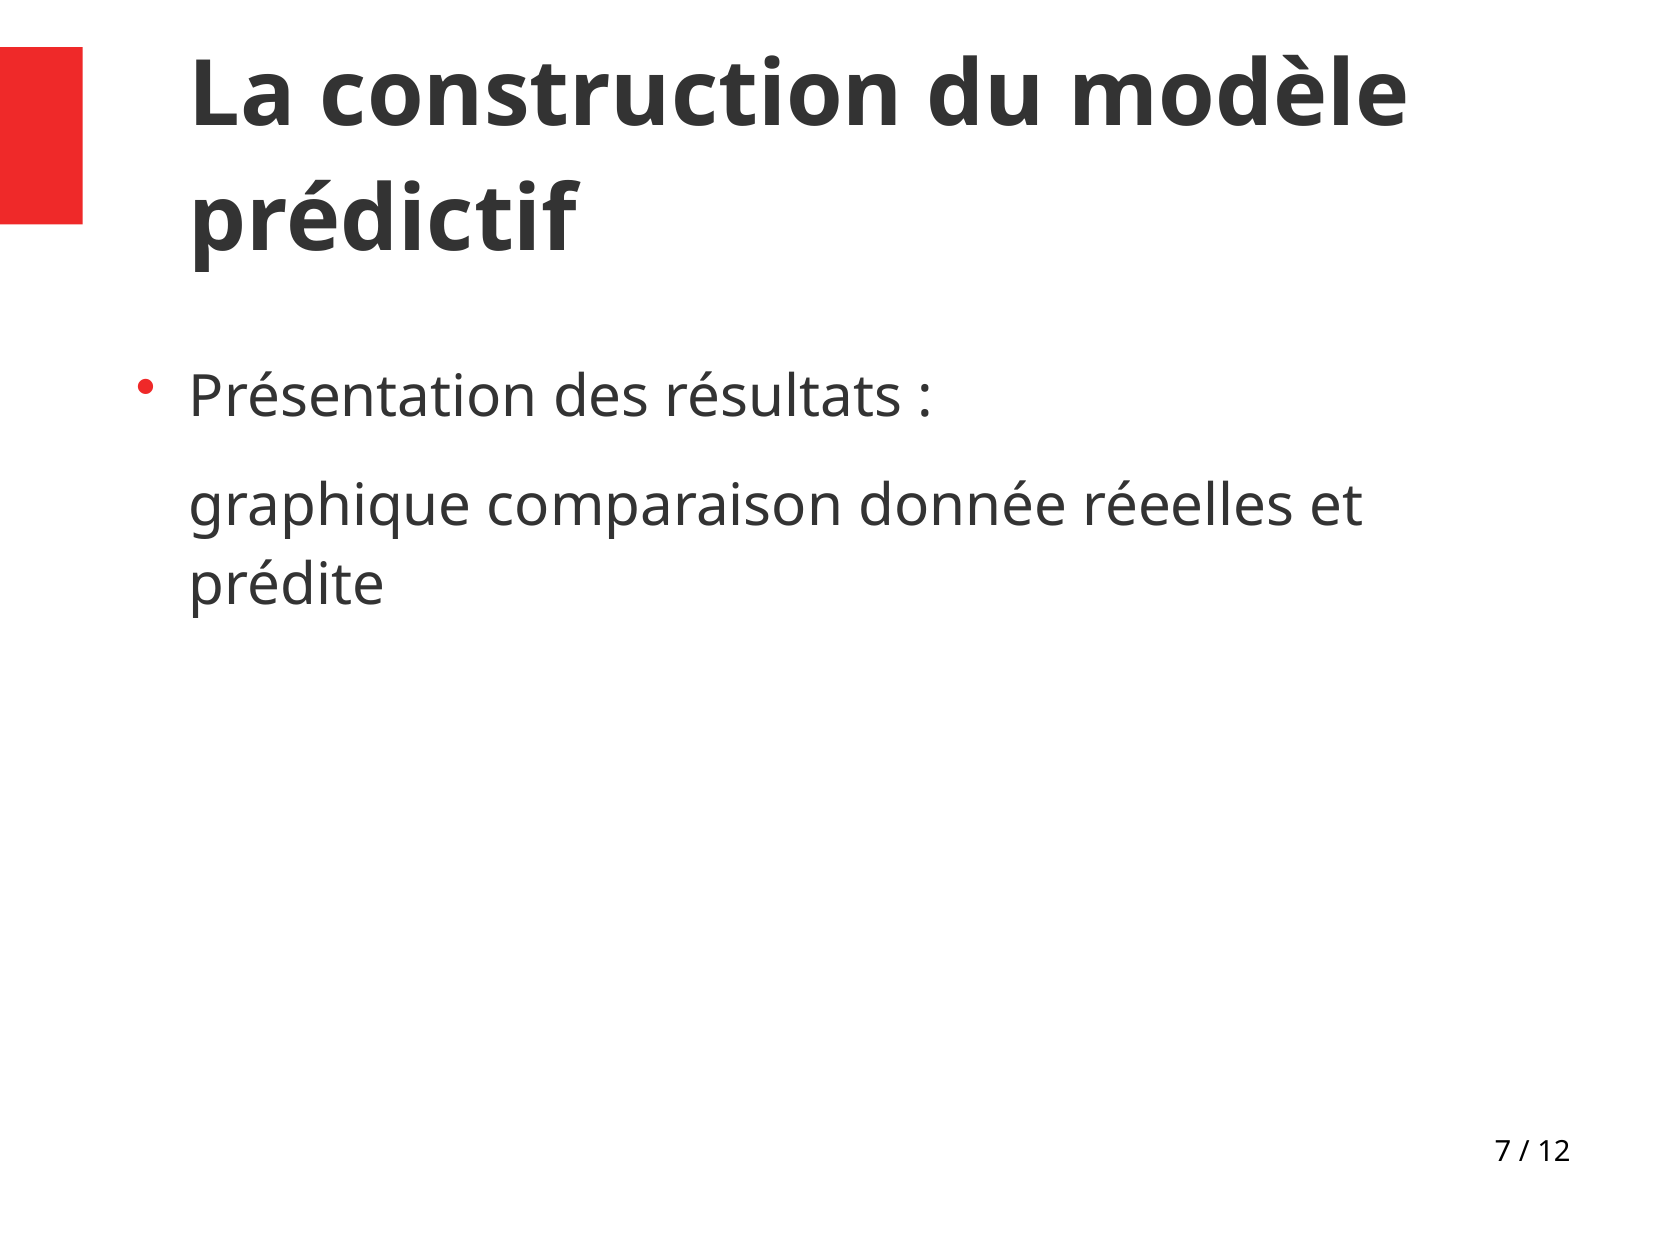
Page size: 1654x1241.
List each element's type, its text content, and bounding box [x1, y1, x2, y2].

title La construction du modèle prédictif [118, 27, 1571, 278]
list Présentation des résultats : graphique comparaison donnée réeelles et prédite [118, 354, 1536, 1074]
